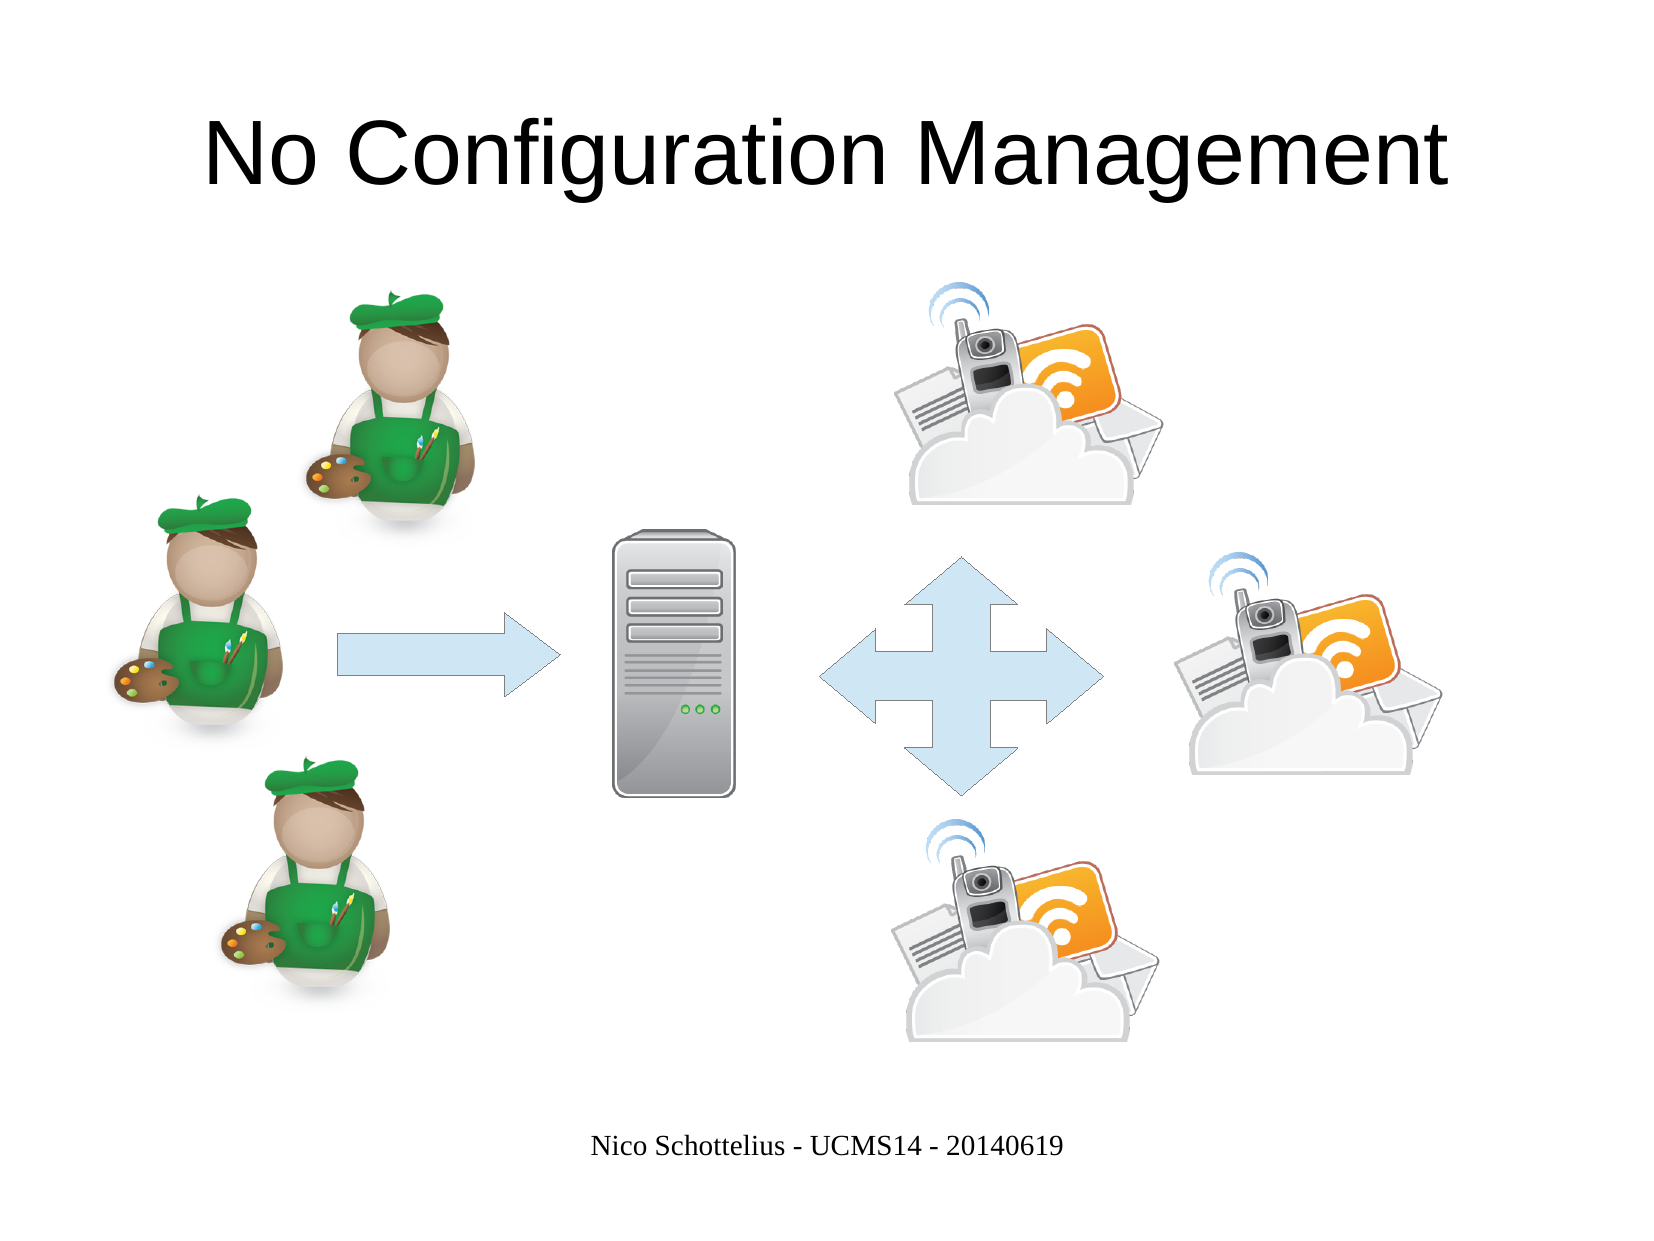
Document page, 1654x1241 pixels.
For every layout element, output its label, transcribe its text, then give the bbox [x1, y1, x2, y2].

picture [612, 529, 736, 798]
text_box [337, 612, 561, 697]
picture [894, 282, 1170, 505]
title No Configuration Management [82, 49, 1571, 257]
picture [1174, 552, 1449, 775]
text_box [819, 556, 1104, 796]
picture [891, 819, 1166, 1042]
picture [99, 274, 505, 1015]
